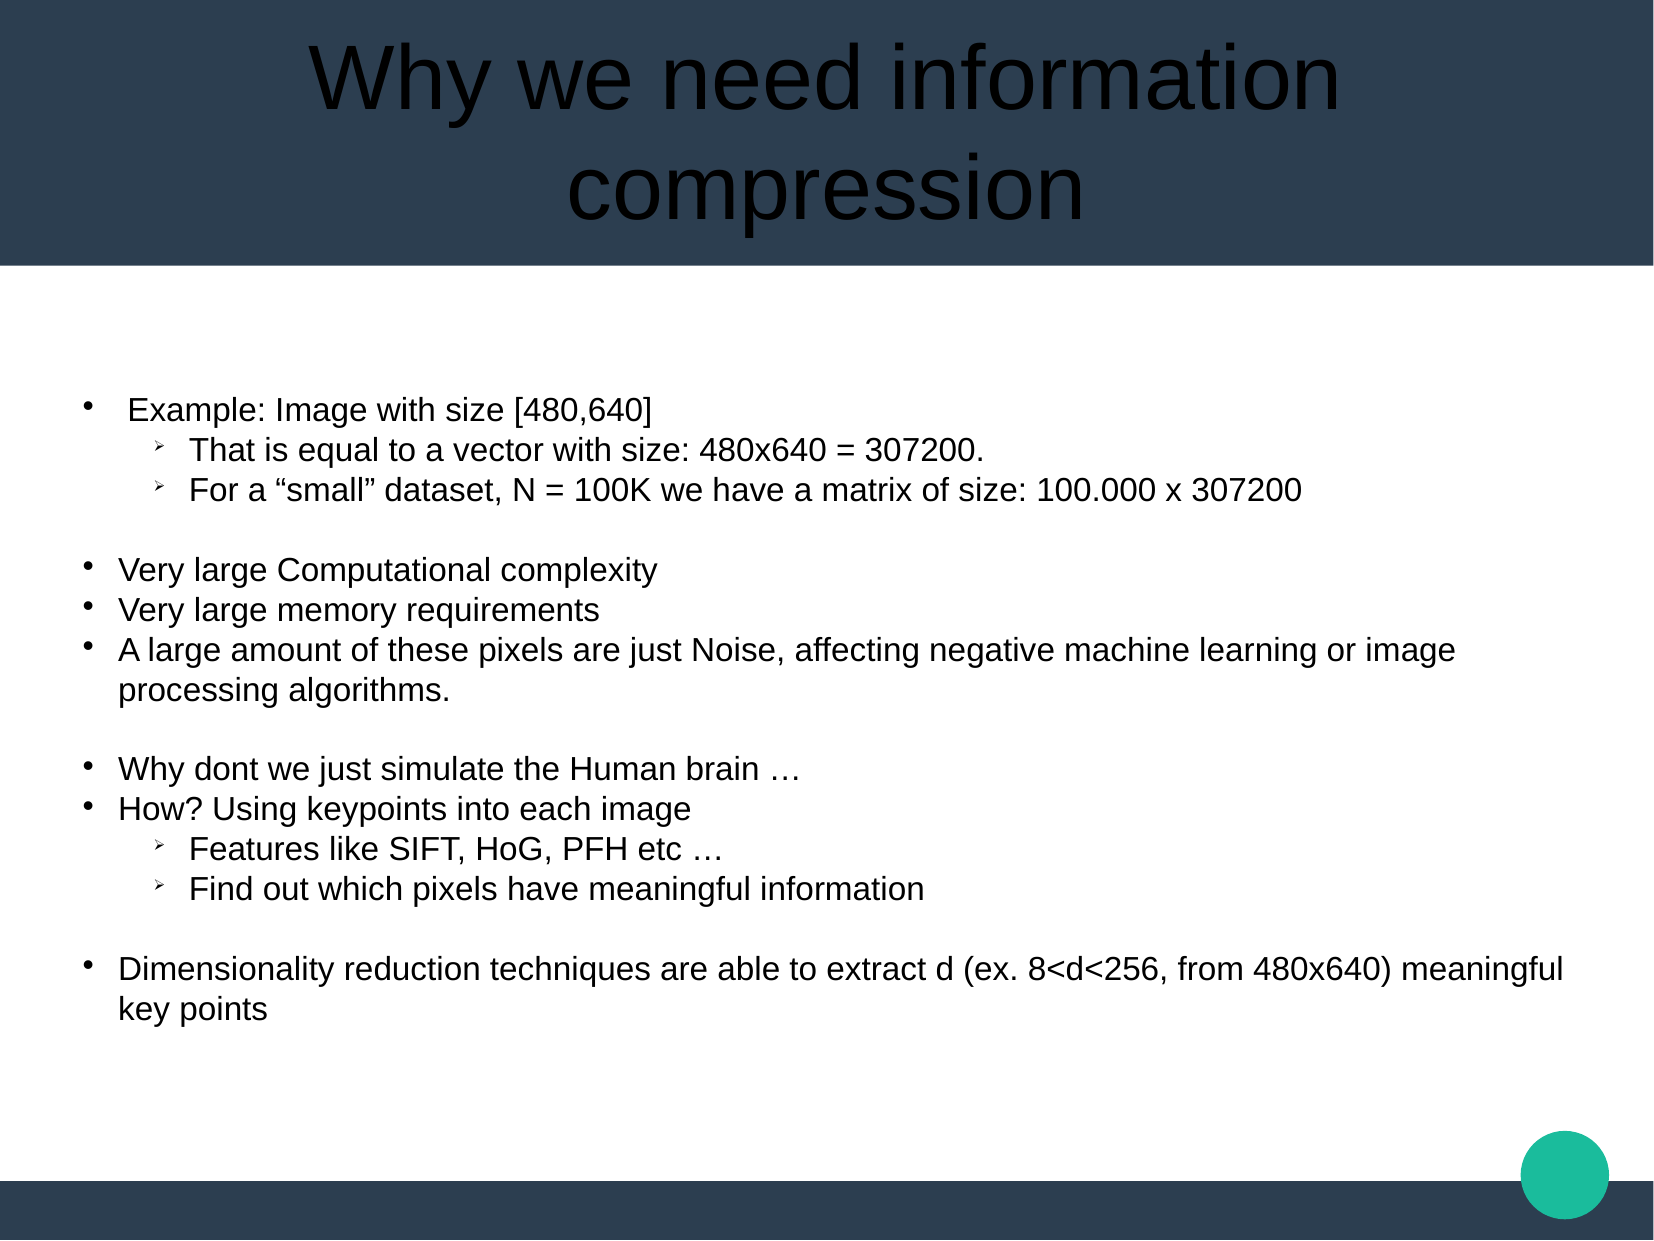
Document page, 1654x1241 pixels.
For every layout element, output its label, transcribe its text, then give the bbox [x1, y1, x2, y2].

text_box Example: Image with size [480,640] That is equal to a vector with size: 480x640 = 307200. For a “small” dataset, N = 100K we have a matrix of size: 100.000 x 307200 Very large Computational complexity Very large memory requirements A large amount of these pixels are just Noise, affecting negative machine learning or image processing algorithms. Why dont we just simulate the Human brain … How? Using keypoints into each image Features like SIFT, HoG, PFH etc … Find out which pixels have meaningful information Dimensionality reduction techniques are able to extract d (ex. 8<d<256, from 480x640) meaningful key points [82, 290, 1590, 1125]
text_box Why we need information compression [58, 1, 1595, 255]
